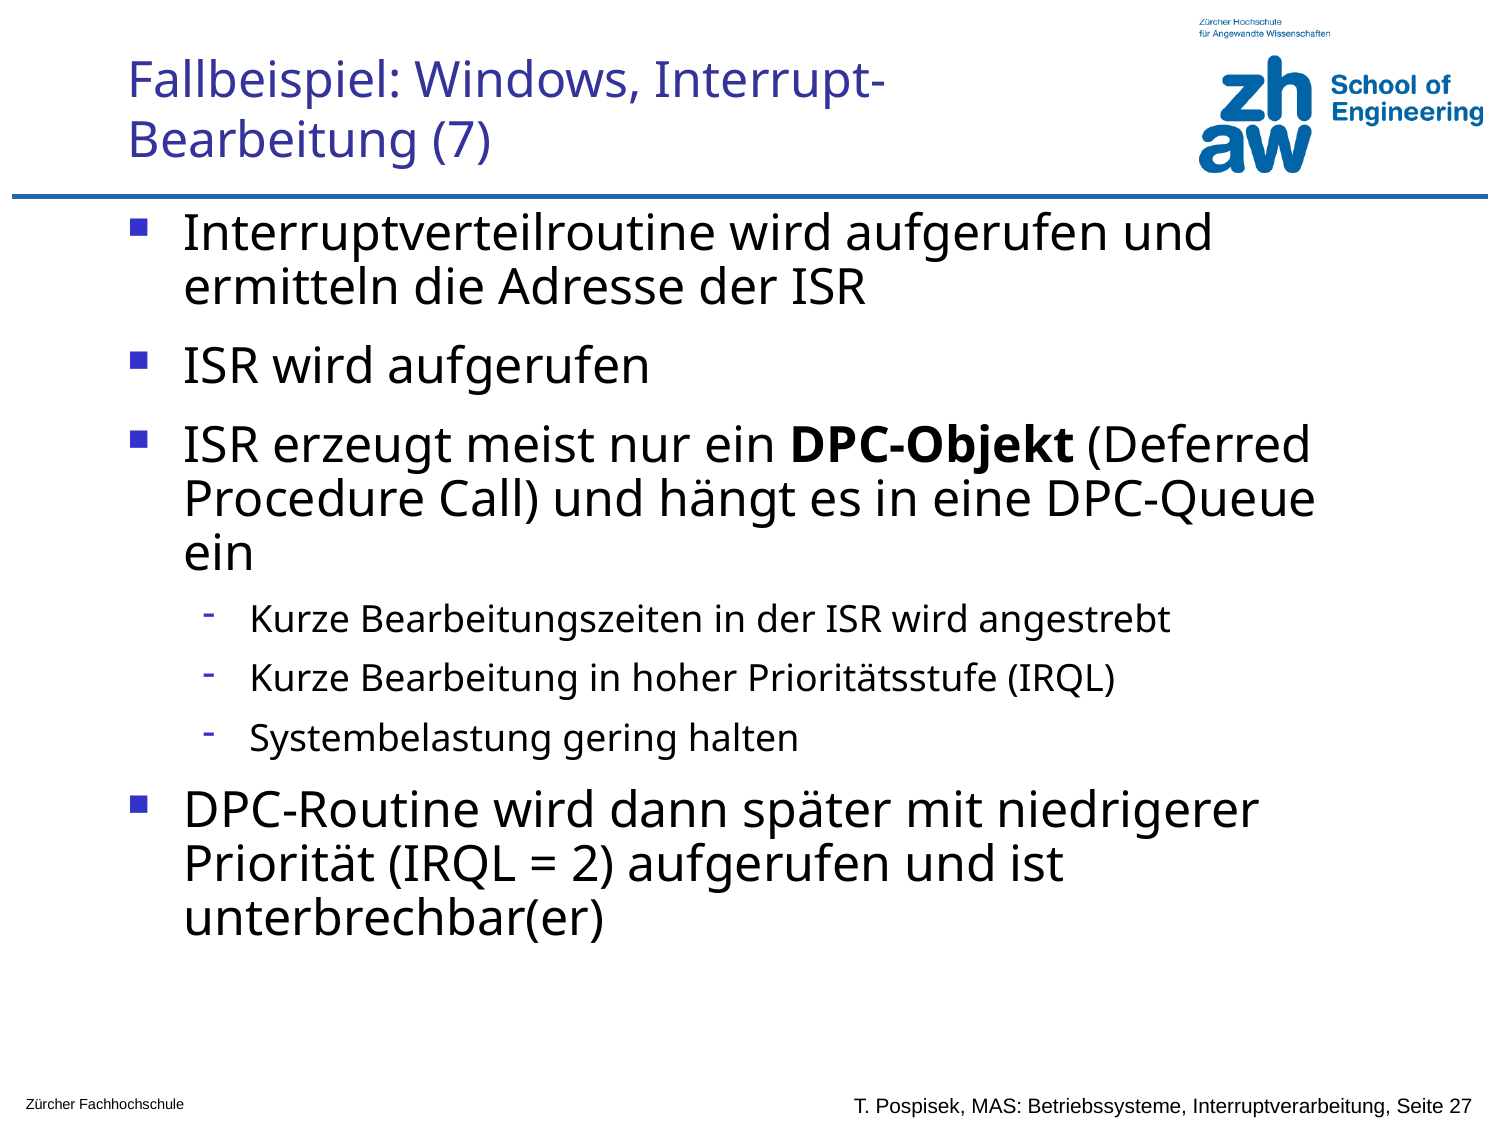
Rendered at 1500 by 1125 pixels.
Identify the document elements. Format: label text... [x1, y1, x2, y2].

title Fallbeispiel: Windows, Interrupt-Bearbeitung (7) [112, 50, 1134, 175]
picture [1199, 19, 1483, 173]
list Interruptverteilroutine wird aufgerufen und ermitteln die Adresse der ISR ISR wird aufgerufen ISR erzeugt meist nur ein DPC-Objekt (Deferred Procedure Call) und hängt es in eine DPC-Queue ein Kurze Bearbeitungszeiten in der ISR wird angestrebt Kurze Bearbeitung in hoher Prioritätsstufe (IRQL) Systembelastung gering halten DPC-Routine wird dann später mit niedrigerer Priorität (IRQL = 2) aufgerufen und ist unterbrechbar(er) [112, 200, 1375, 938]
